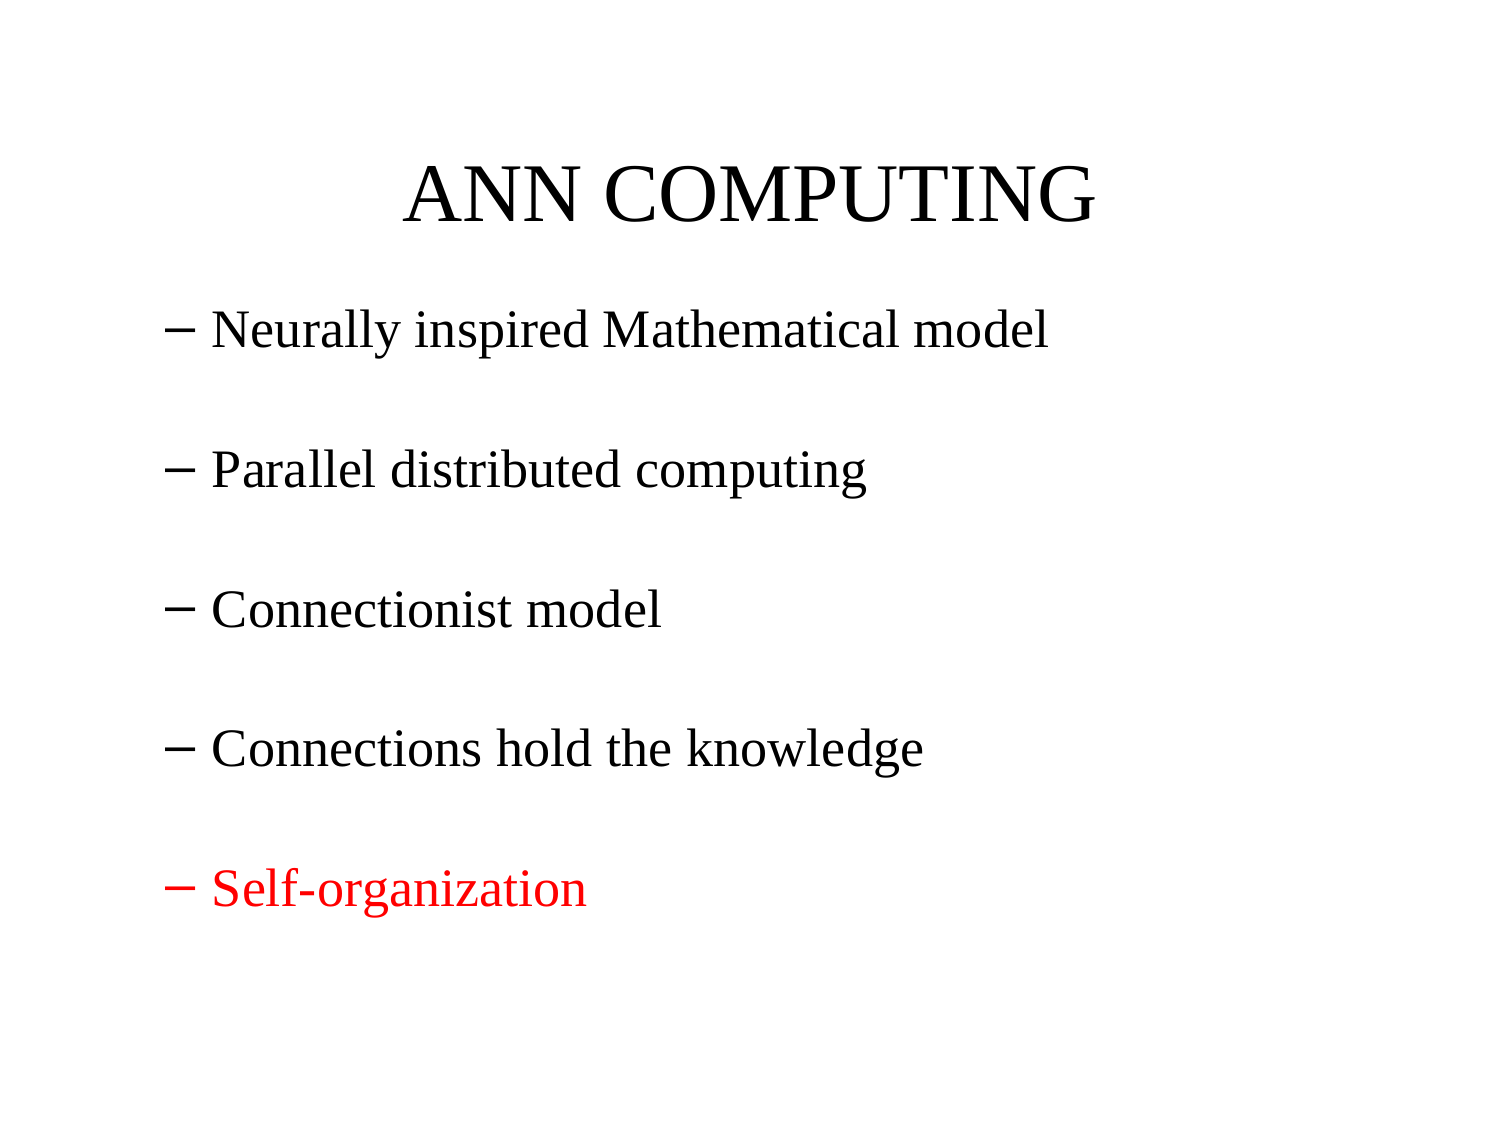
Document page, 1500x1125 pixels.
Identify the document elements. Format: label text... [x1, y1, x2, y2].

list ANN COMPUTING Neurally inspired Mathematical model Parallel distributed computing Connectionist model Connections hold the knowledge Self-organization [75, 149, 1426, 1006]
